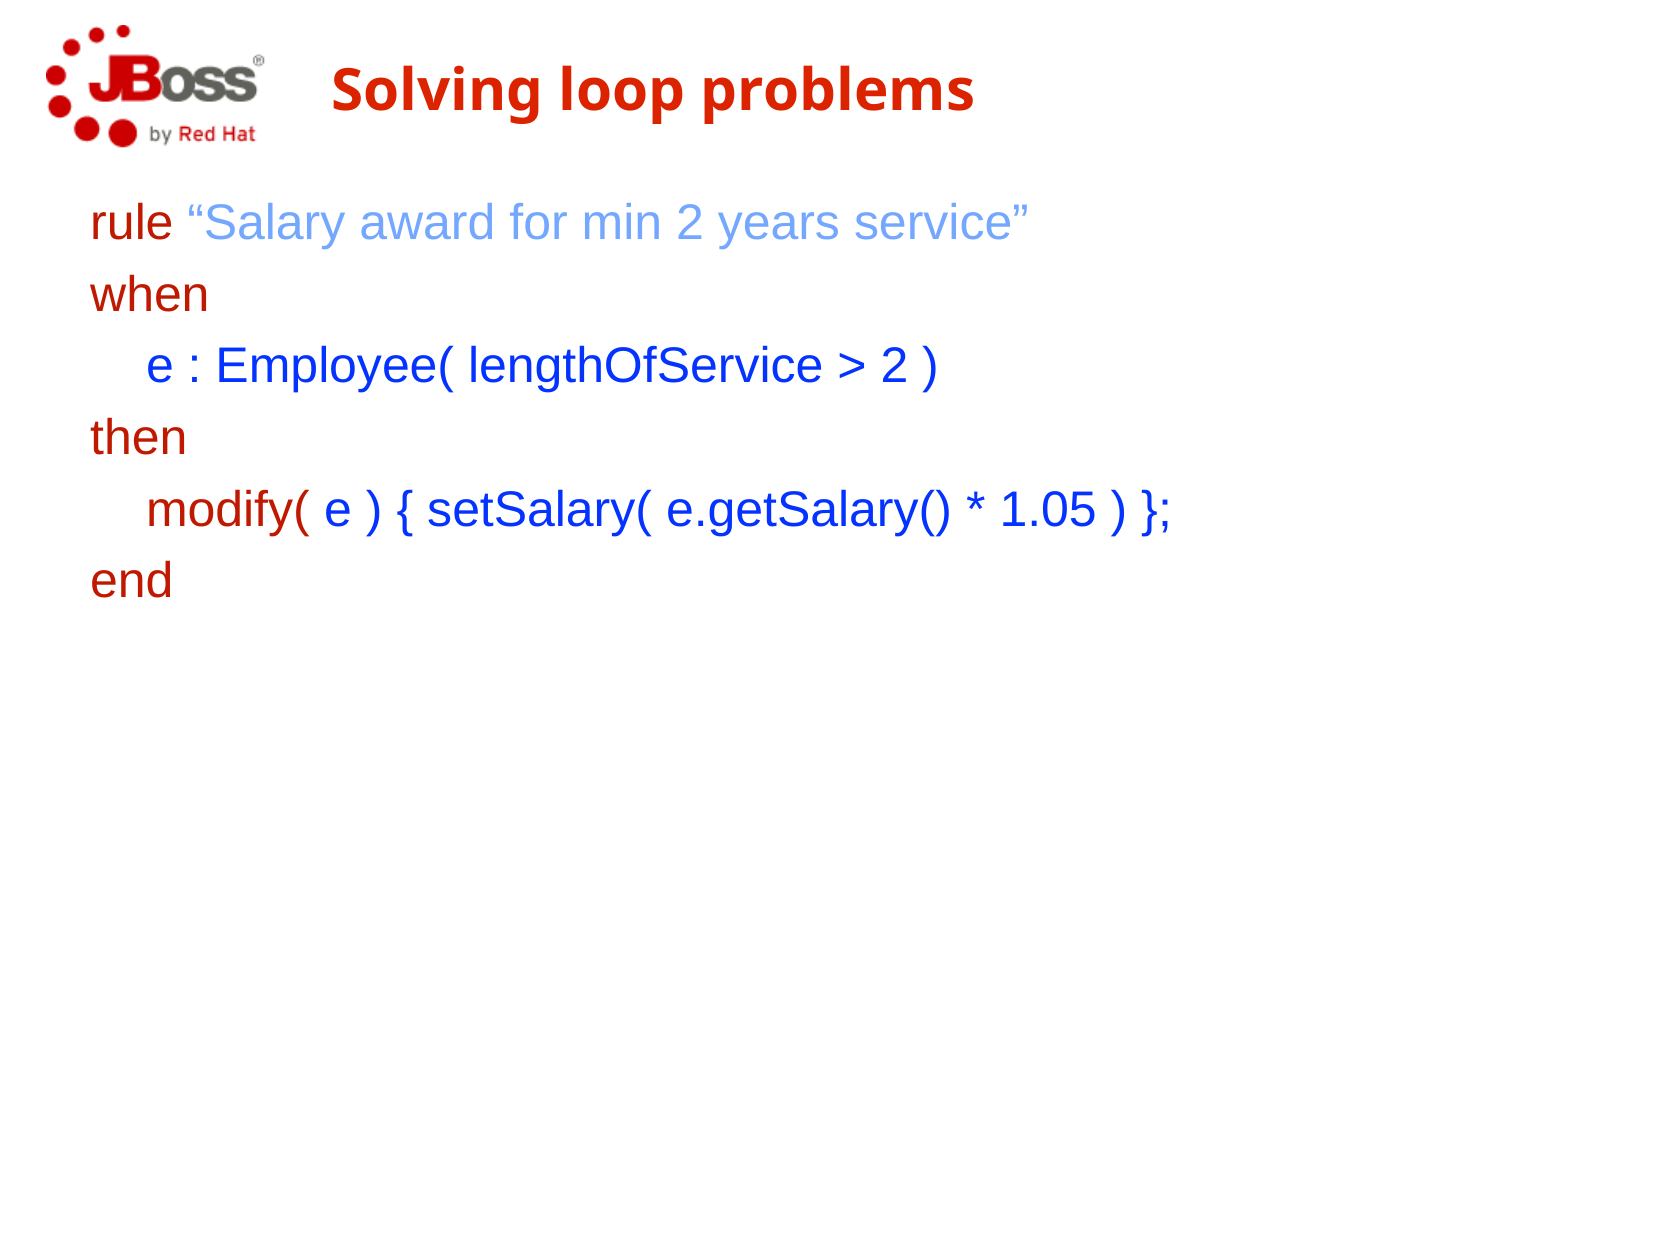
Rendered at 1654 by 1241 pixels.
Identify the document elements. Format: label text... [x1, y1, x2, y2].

picture [46, 25, 266, 149]
list rule “Salary award for min 2 years service” when e : Employee( lengthOfService > 2 ) then modify( e ) { setSalary( e.getSalary() * 1.05 ) }; end [75, 187, 1498, 1126]
title Solving loop problems [331, 32, 1538, 151]
